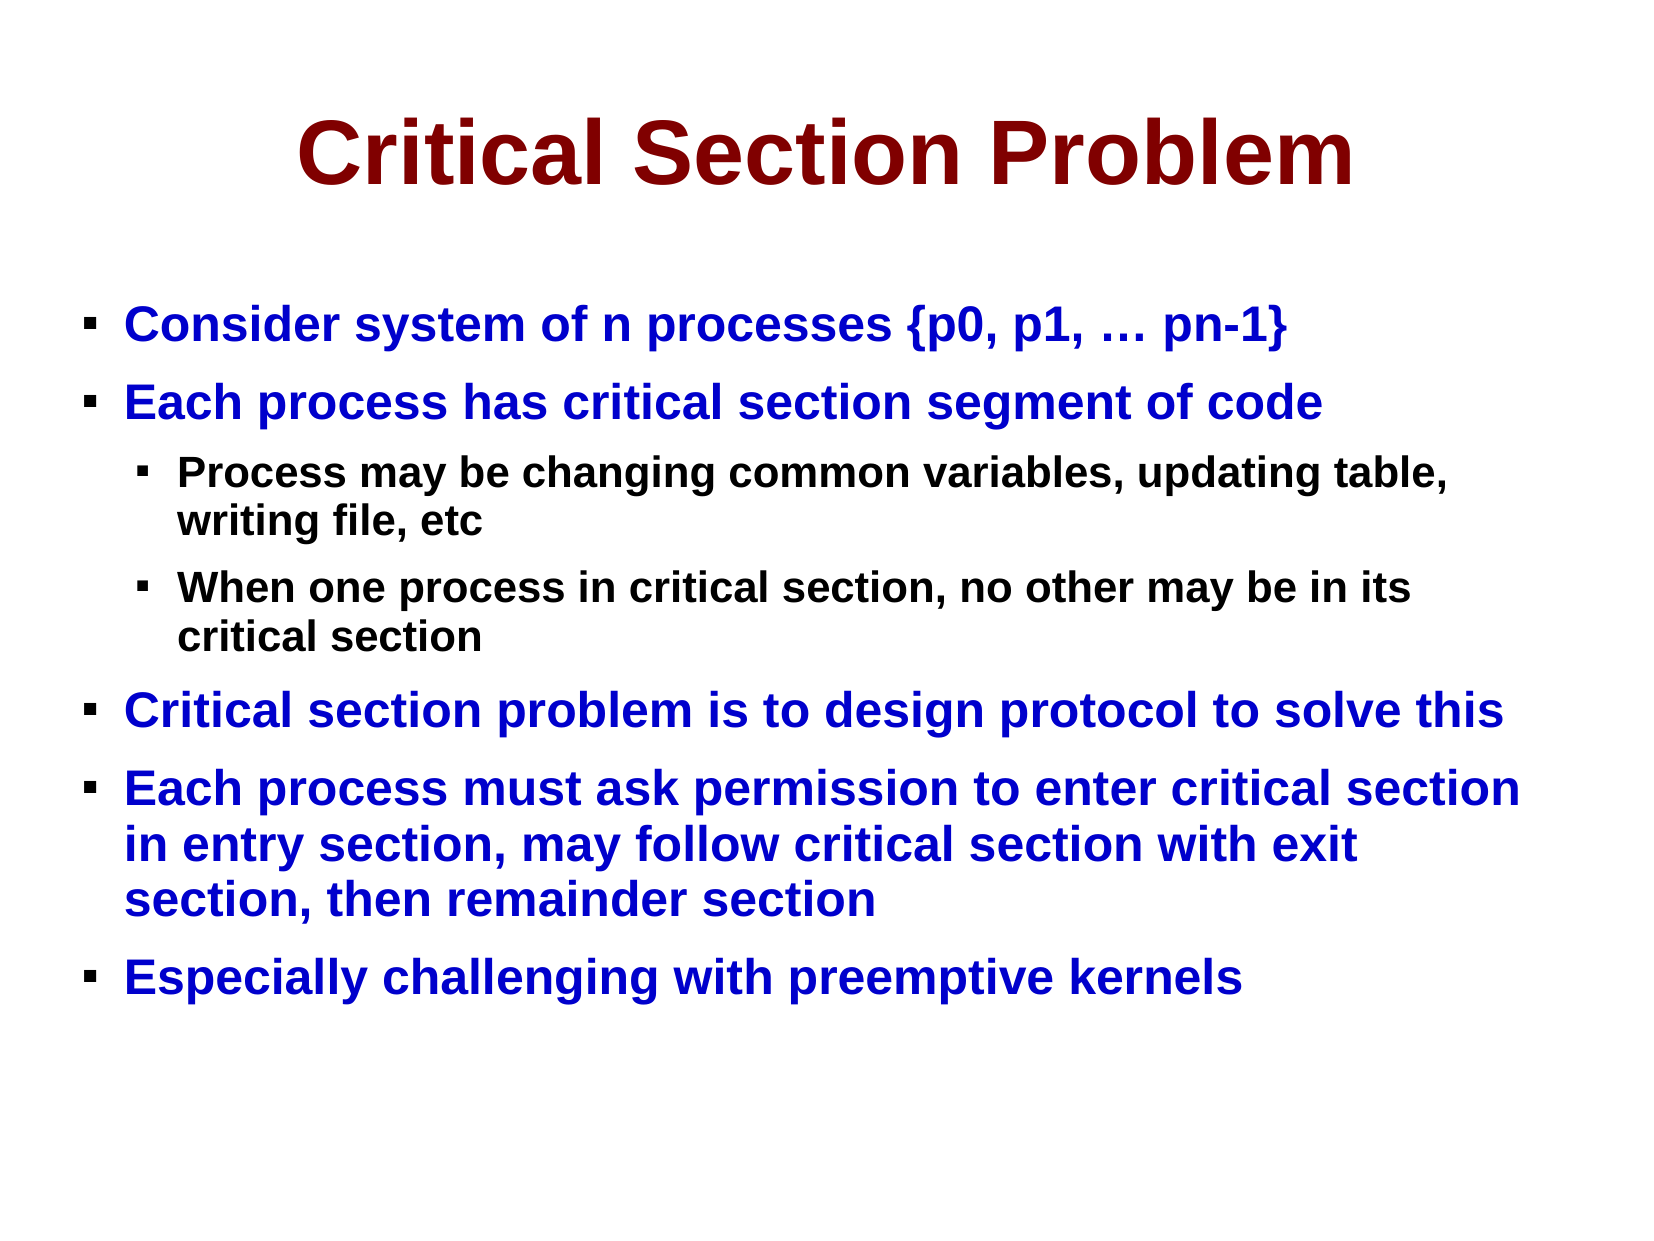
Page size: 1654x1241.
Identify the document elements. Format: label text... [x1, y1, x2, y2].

list Consider system of n processes {p0, p1, … pn-1} Each process has critical section segment of code Process may be changing common variables, updating table, writing file, etc When one process in critical section, no other may be in its critical section Critical section problem is to design protocol to solve this Each process must ask permission to enter critical section in entry section, may follow critical section with exit section, then remainder section Especially challenging with preemptive kernels [70, 296, 1559, 1016]
title Critical Section Problem [82, 49, 1571, 257]
